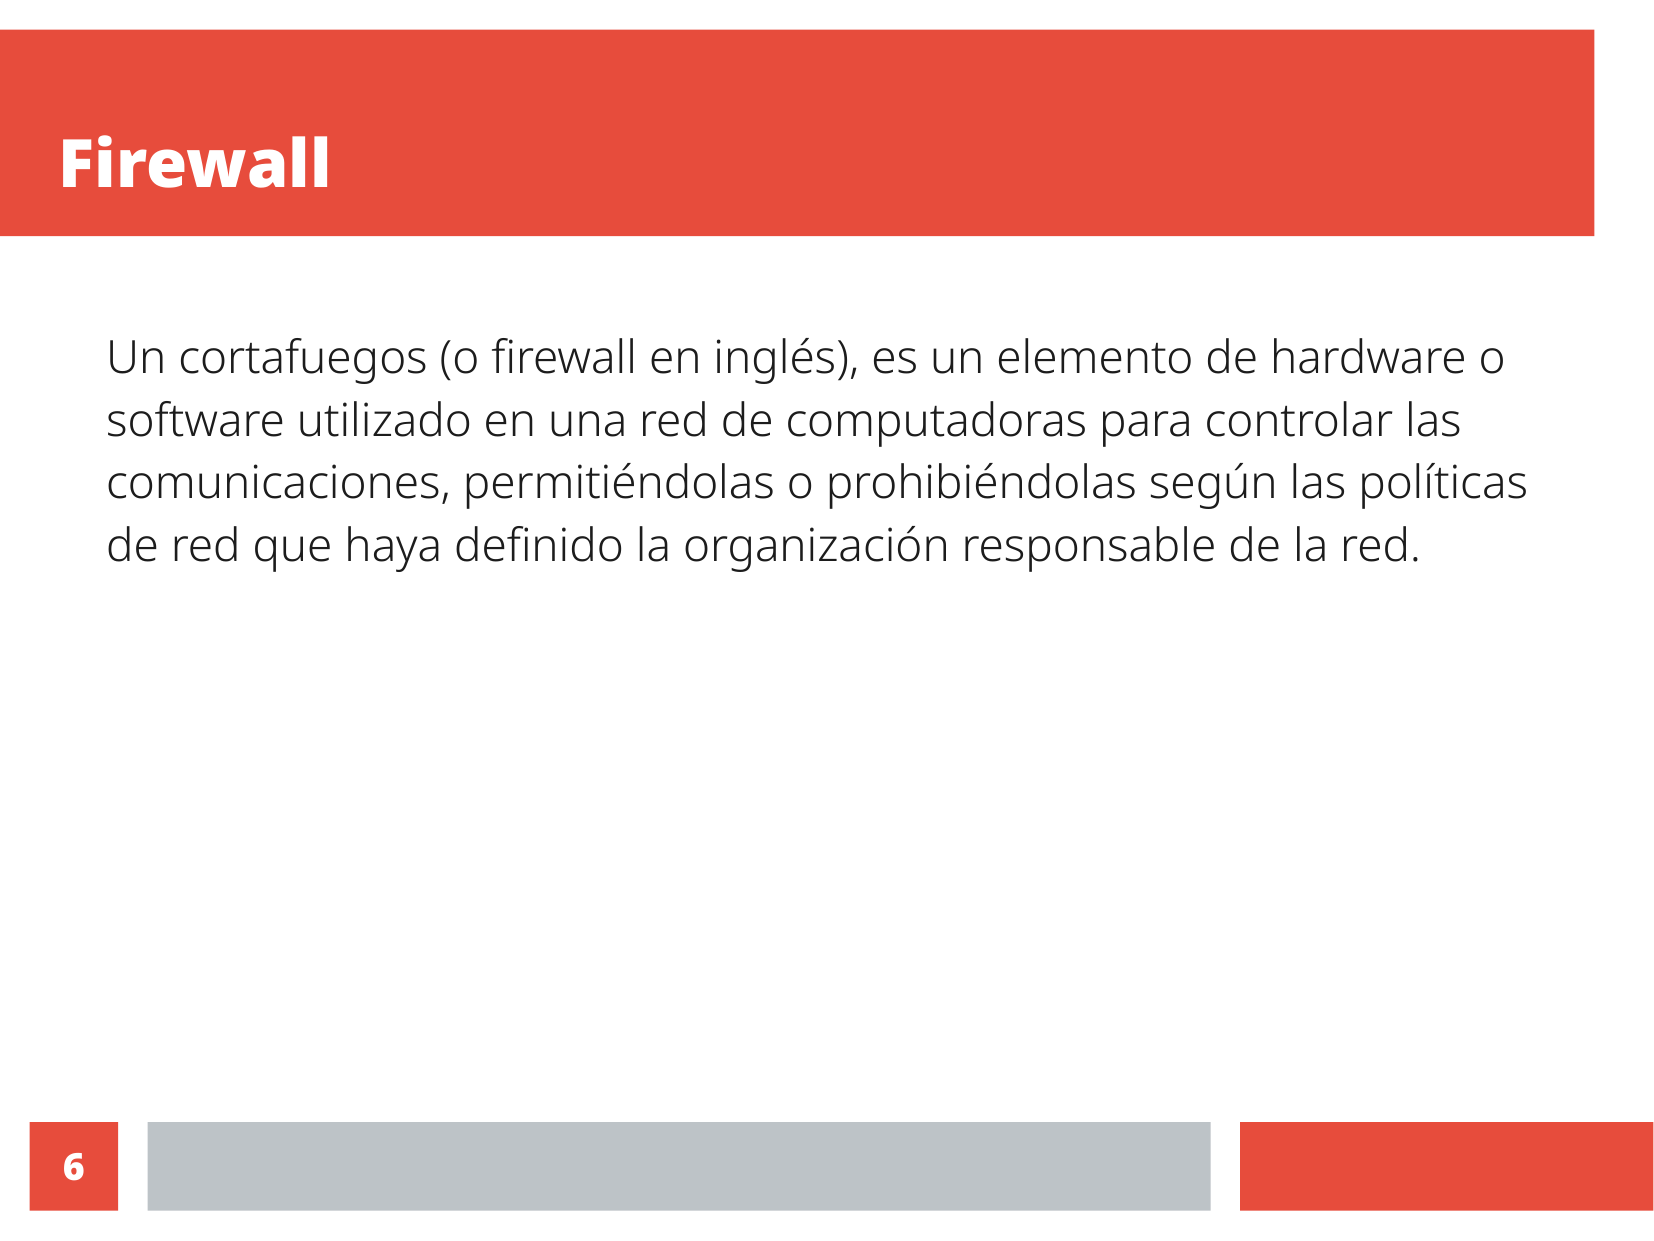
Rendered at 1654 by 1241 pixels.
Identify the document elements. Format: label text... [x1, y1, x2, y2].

title Firewall [59, 59, 1595, 207]
list Un cortafuegos (o firewall en inglés), es un elemento de hardware o software utilizado en una red de computadoras para controlar las comunicaciones, permitiéndolas o prohibiéndolas según las políticas de red que haya definido la organización responsable de la red. [59, 324, 1565, 1093]
